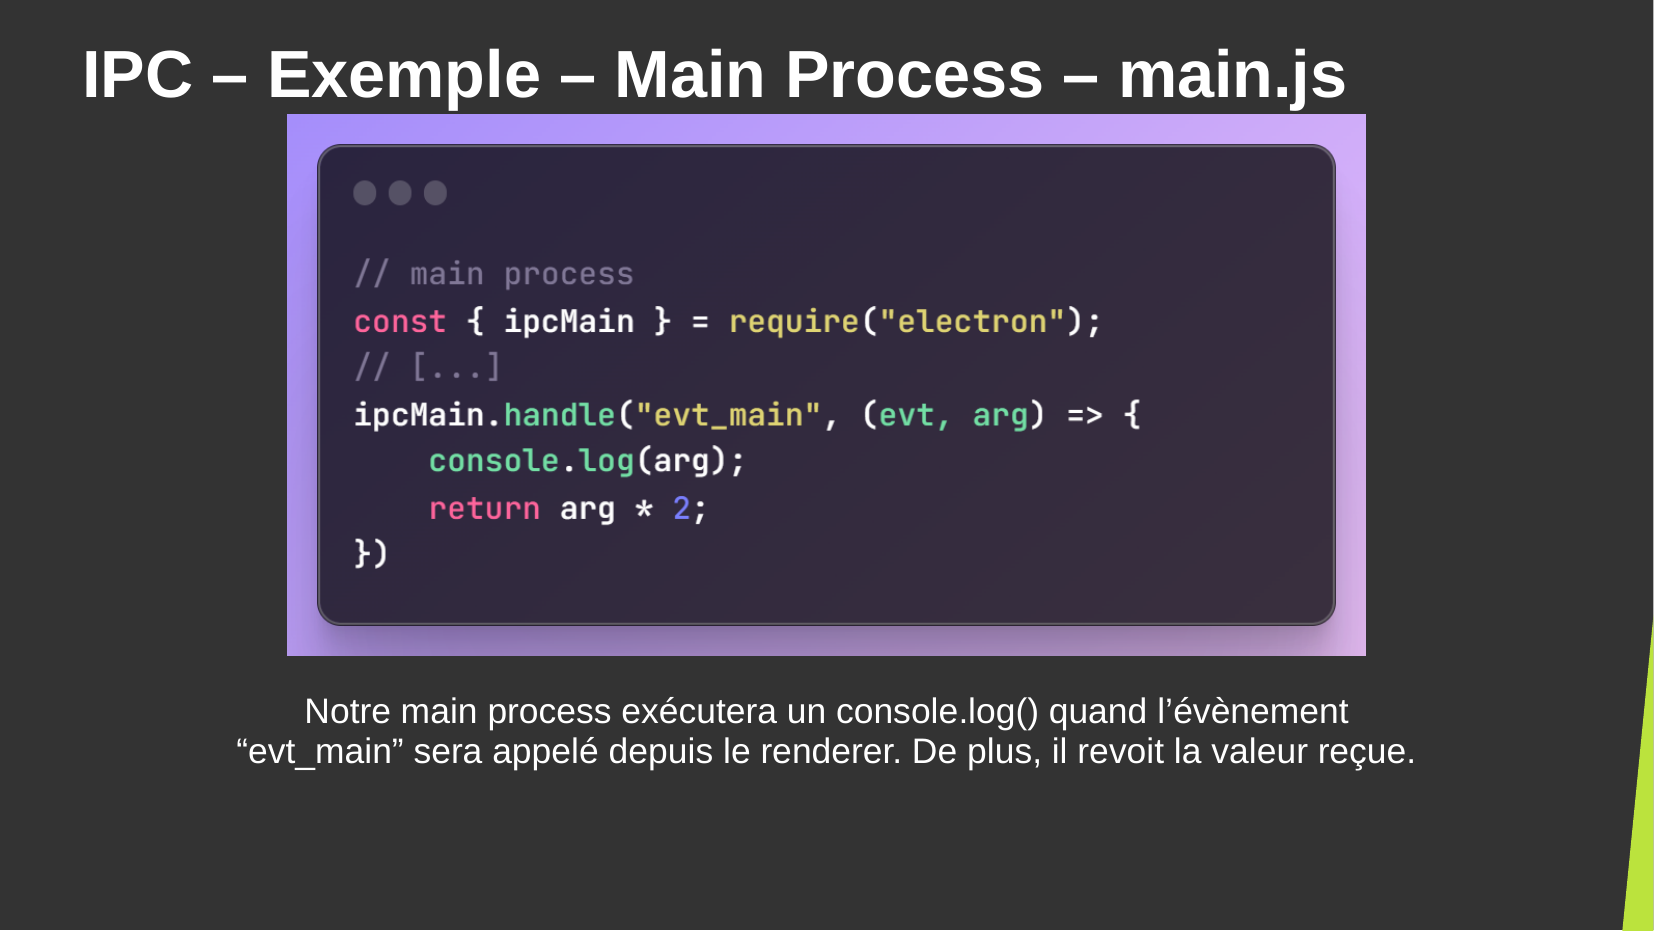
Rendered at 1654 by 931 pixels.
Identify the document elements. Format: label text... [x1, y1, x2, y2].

text_box [1622, 609, 1654, 931]
list Notre main process exécutera un console.log() quand l’évènement “evt_main” sera appelé depuis le renderer. De plus, il revoit la valeur reçue. [236, 691, 1418, 810]
picture [287, 114, 1366, 656]
title IPC – Exemple – Main Process – main.js [82, 37, 1571, 112]
